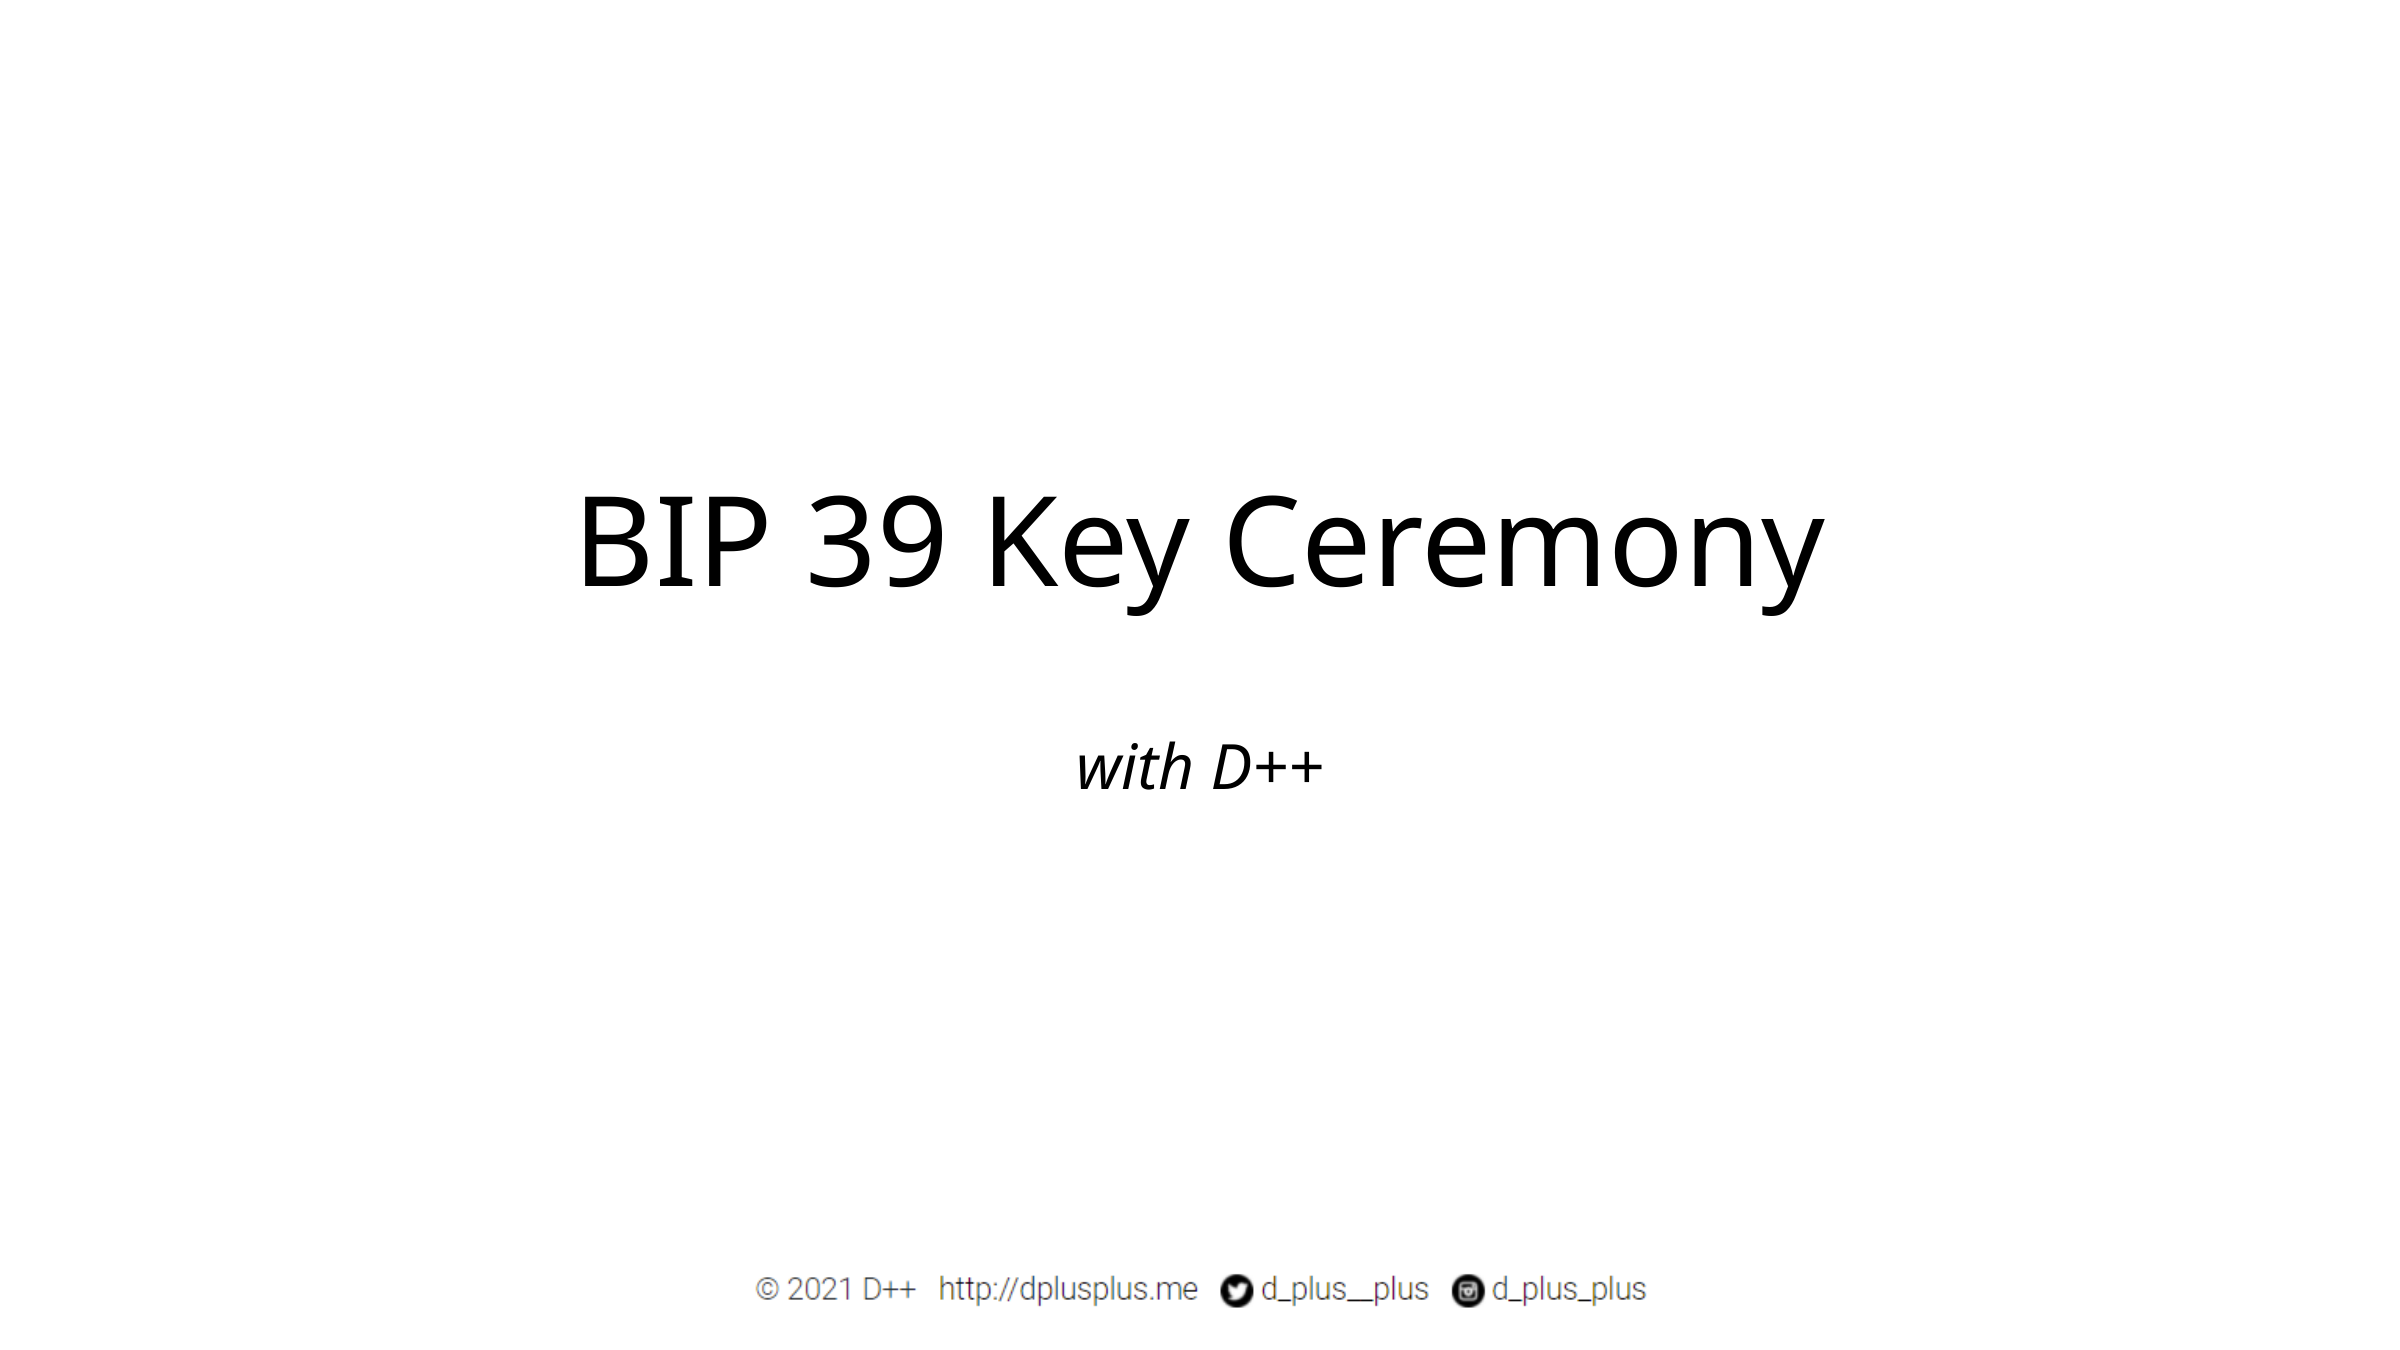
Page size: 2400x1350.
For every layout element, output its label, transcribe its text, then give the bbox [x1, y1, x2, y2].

subtitle BIP 39 Key Ceremony with D++ [120, 53, 2280, 1207]
picture [753, 1265, 1651, 1311]
